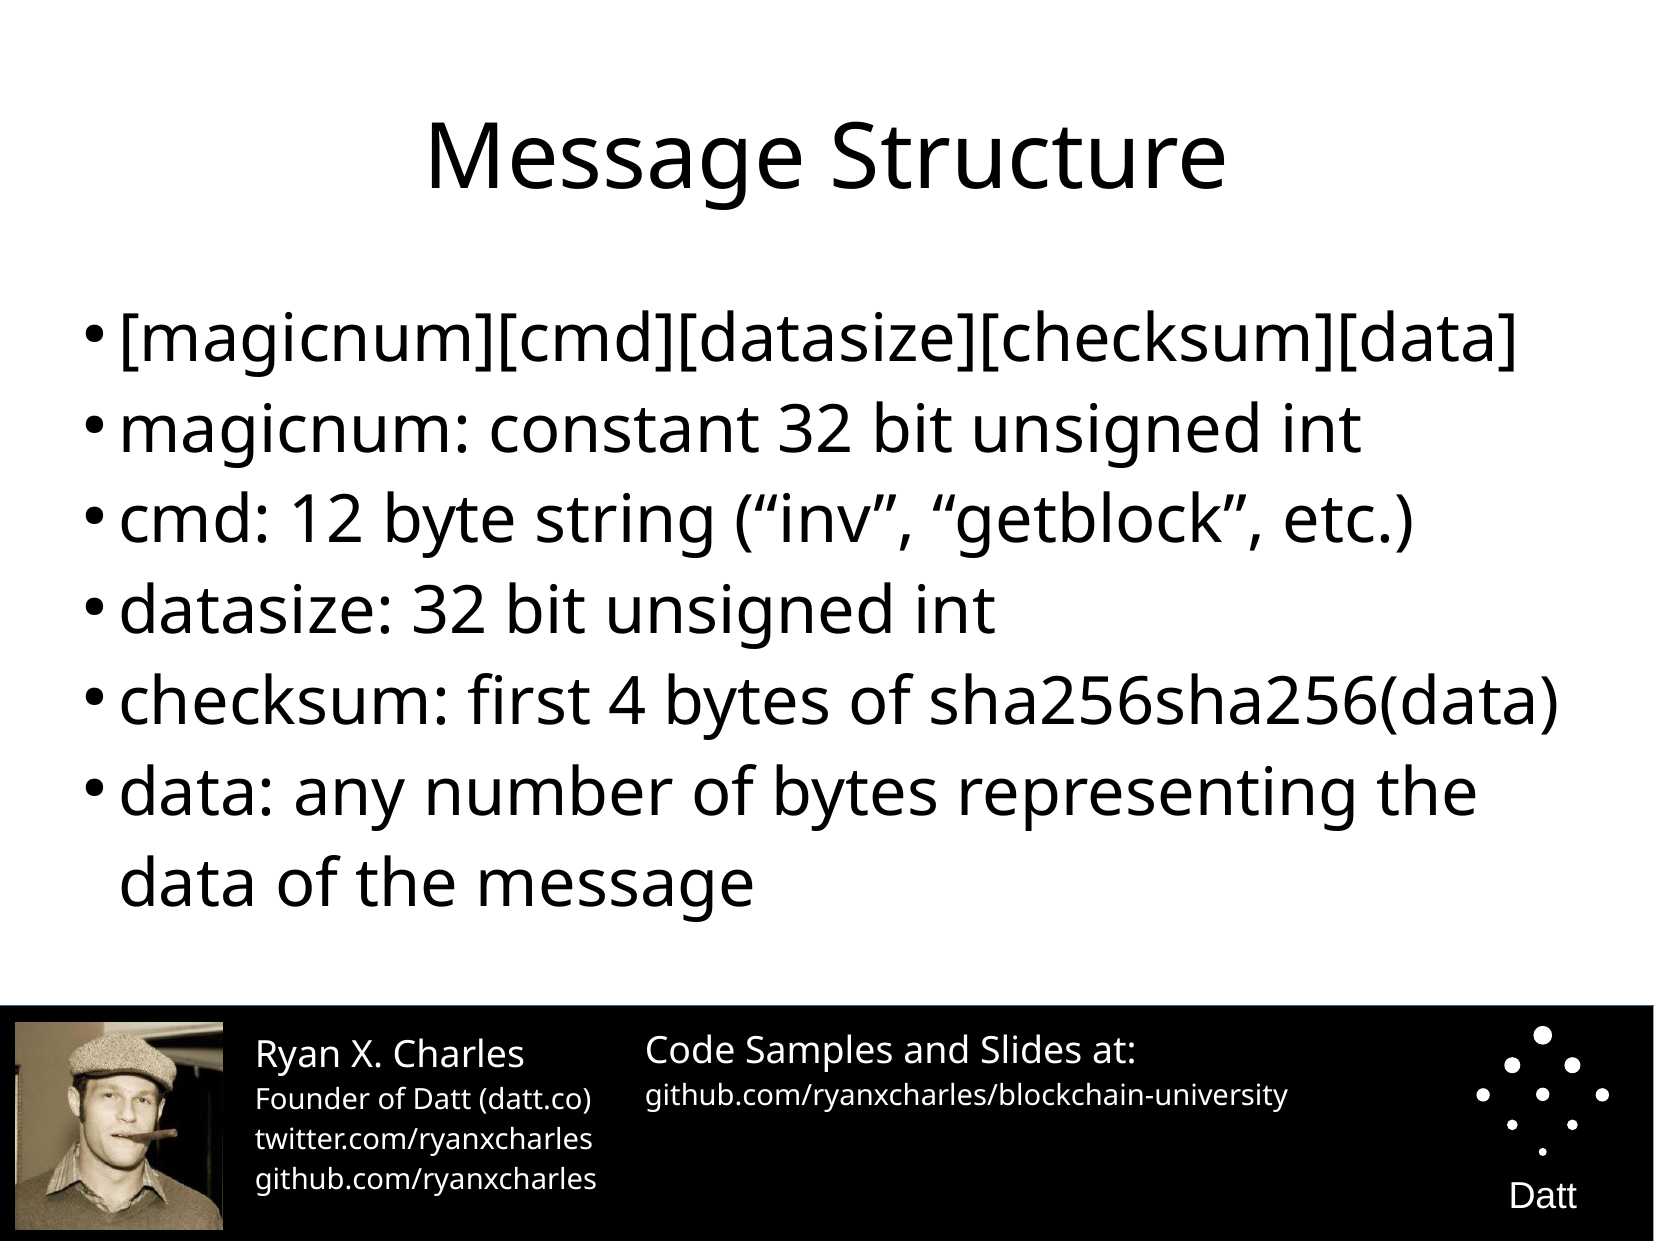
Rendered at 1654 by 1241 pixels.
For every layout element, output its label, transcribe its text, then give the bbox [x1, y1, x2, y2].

picture [15, 1022, 223, 1231]
text_box Ryan X. Charles Founder of Datt (datt.co) twitter.com/ryanxcharles github.com/ryanxcharles [240, 1020, 976, 1241]
text_box [0, 1005, 1654, 1241]
text_box Code Samples and Slides at: github.com/ryanxcharles/blockchain-university [630, 1015, 1403, 1156]
title Message Structure [82, 49, 1571, 257]
picture [1475, 1023, 1611, 1159]
text_box Datt [1452, 1167, 1633, 1241]
subtitle [magicnum][cmd][datasize][checksum][data] magicnum: constant 32 bit unsigned int cmd: 12 byte string (“inv”, “getblock”, etc.) datasize: 32 bit unsigned int checksum: first 4 bytes of sha256sha256(data) data: any number of bytes representing the data of the message [82, 290, 1571, 1005]
